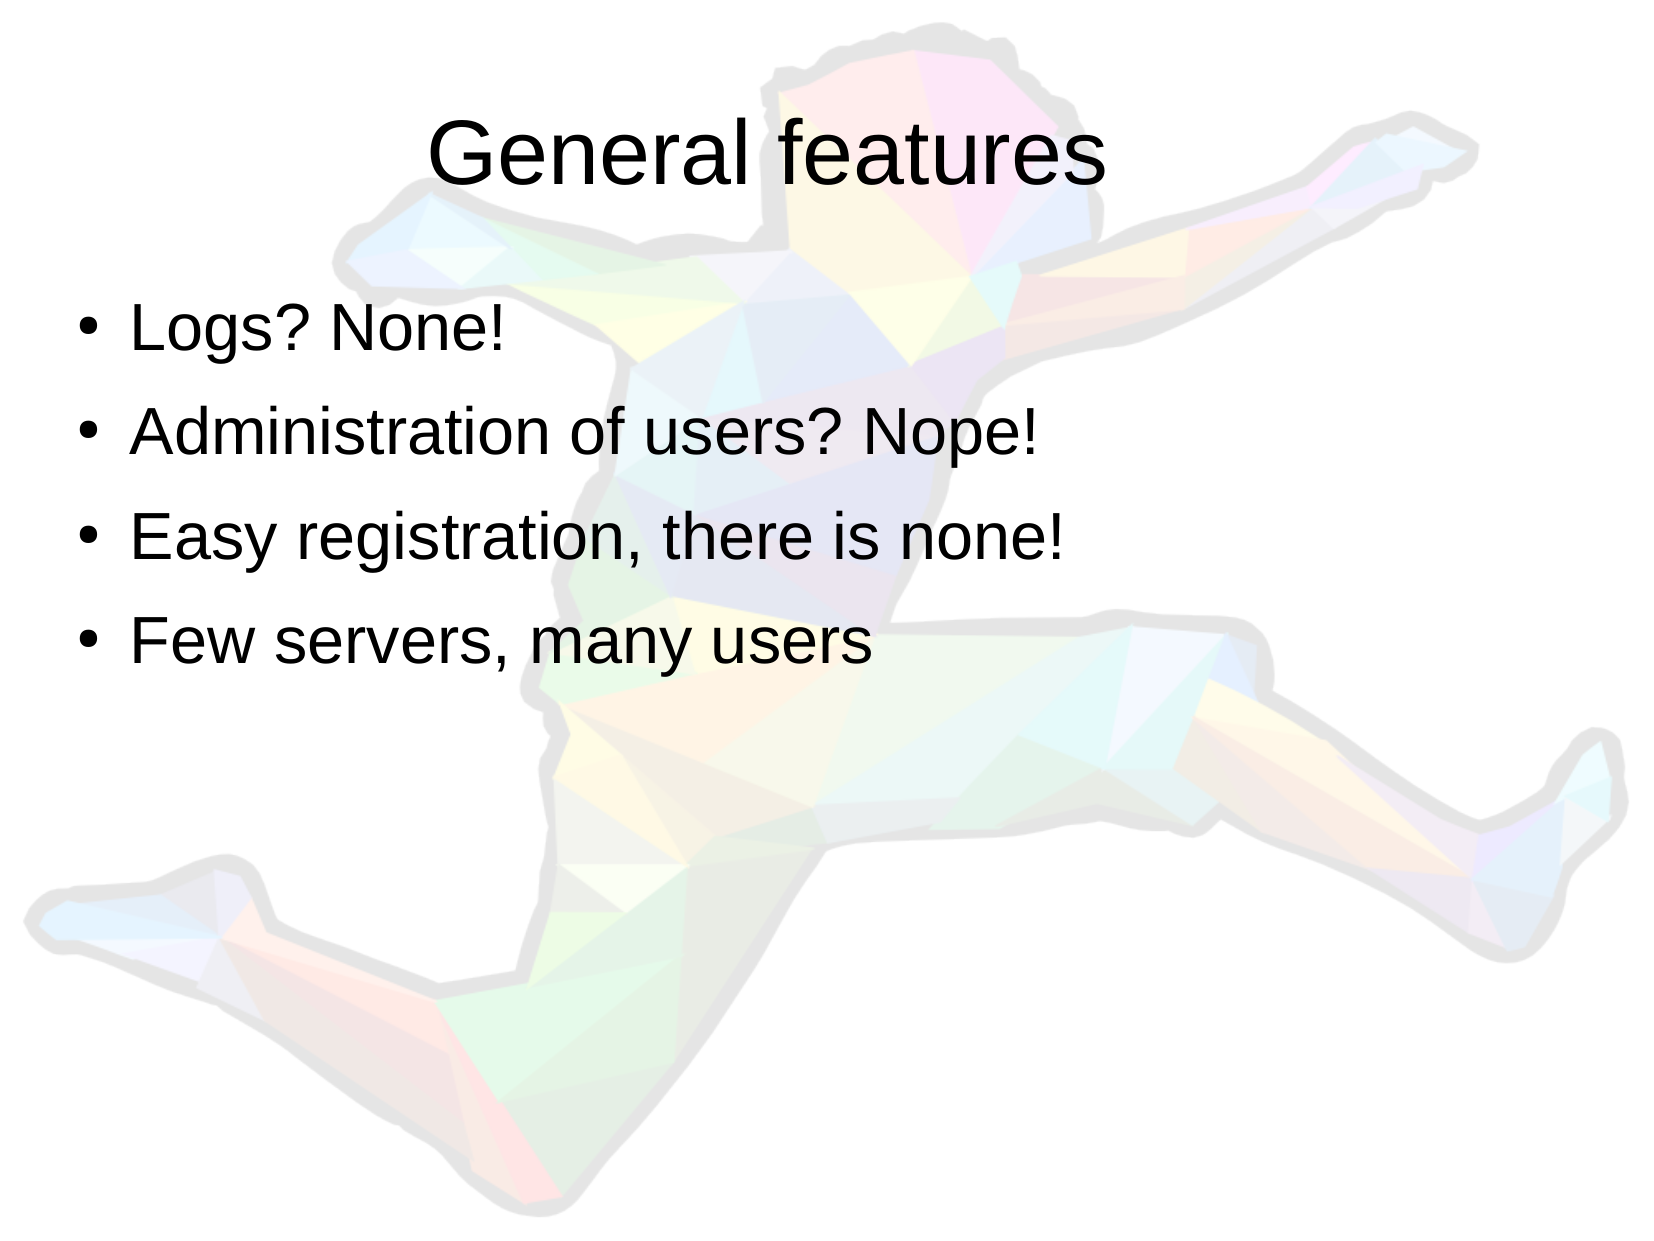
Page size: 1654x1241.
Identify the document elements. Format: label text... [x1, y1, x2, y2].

title General features [58, 49, 1477, 257]
list Logs? None! Administration of users? Nope! Easy registration, there is none! Few servers, many users [58, 290, 1477, 1109]
